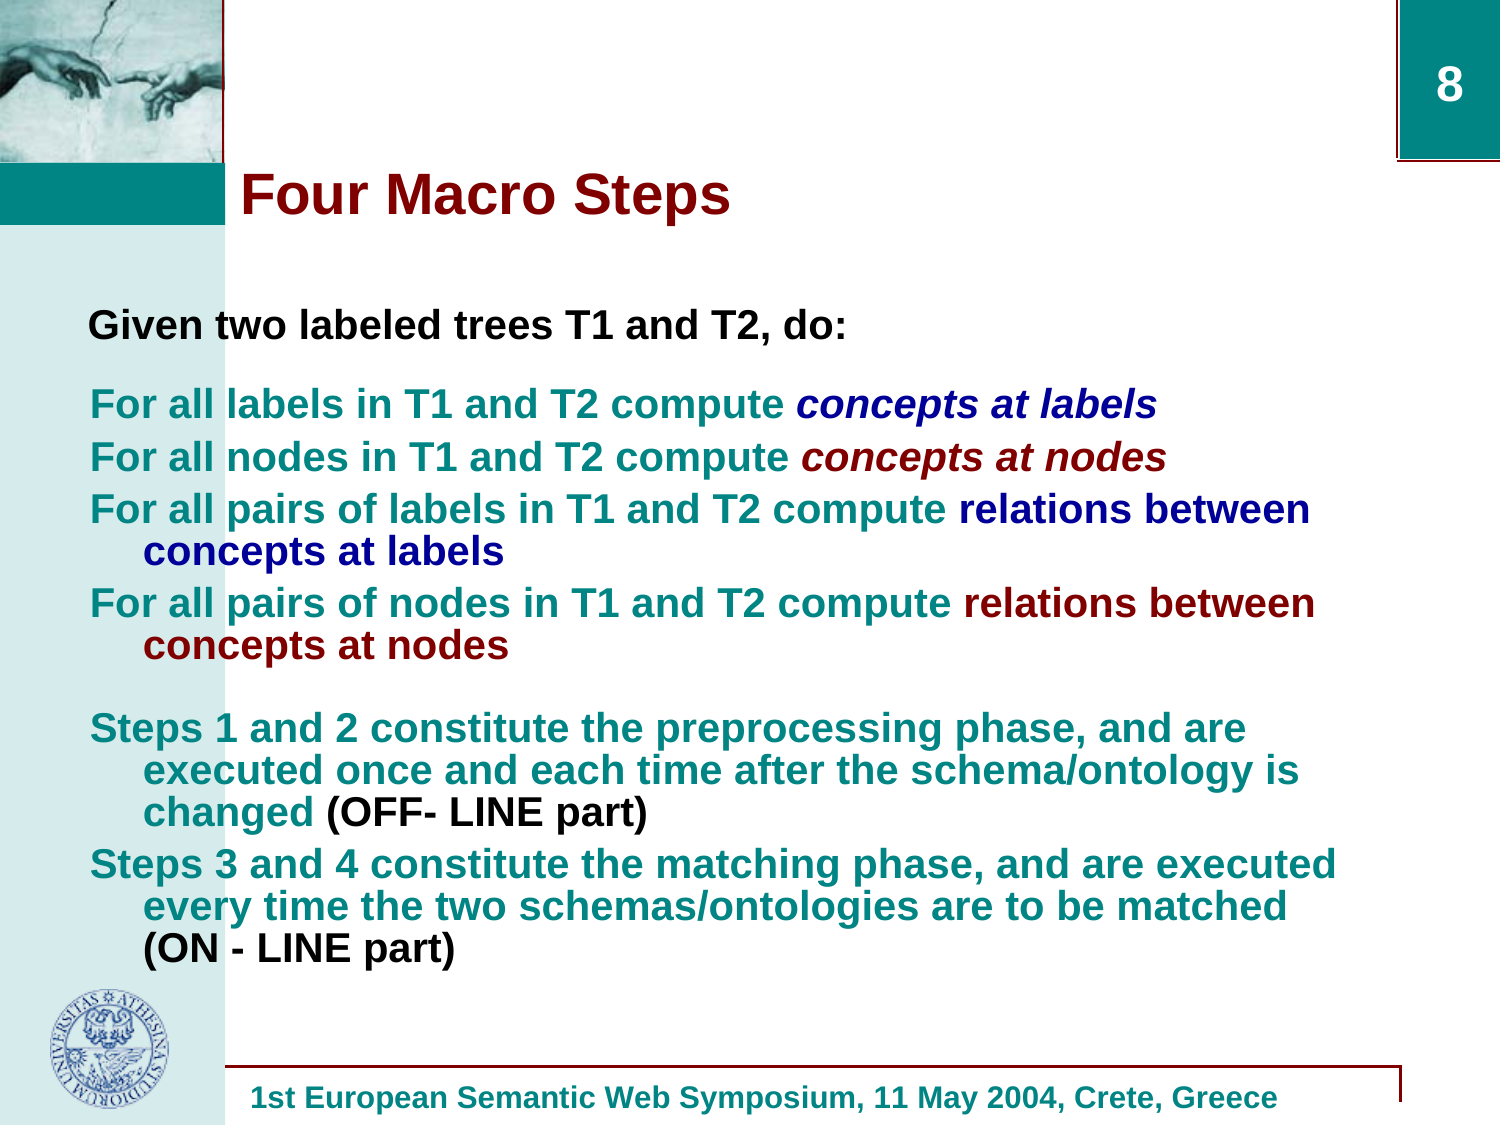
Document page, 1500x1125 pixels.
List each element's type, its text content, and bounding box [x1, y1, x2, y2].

list For all labels in T1 and T2 compute concepts at labels For all nodes in T1 and T2 compute concepts at nodes For all pairs of labels in T1 and T2 compute relations between concepts at labels For all pairs of nodes in T1 and T2 compute relations between concepts at nodes Steps 1 and 2 constitute the preprocessing phase, and are executed once and each time after the schema/ontology is changed (OFF- LINE part) Steps 3 and 4 constitute the matching phase, and are executed every time the two schemas/ontologies are to be matched (ON - LINE part) [75, 268, 1386, 1076]
picture [50, 989, 169, 1109]
title Four Macro Steps [225, 151, 1403, 237]
picture [0, 0, 222, 162]
text_box Given two labeled trees T1 and T2, do: [72, 289, 965, 356]
